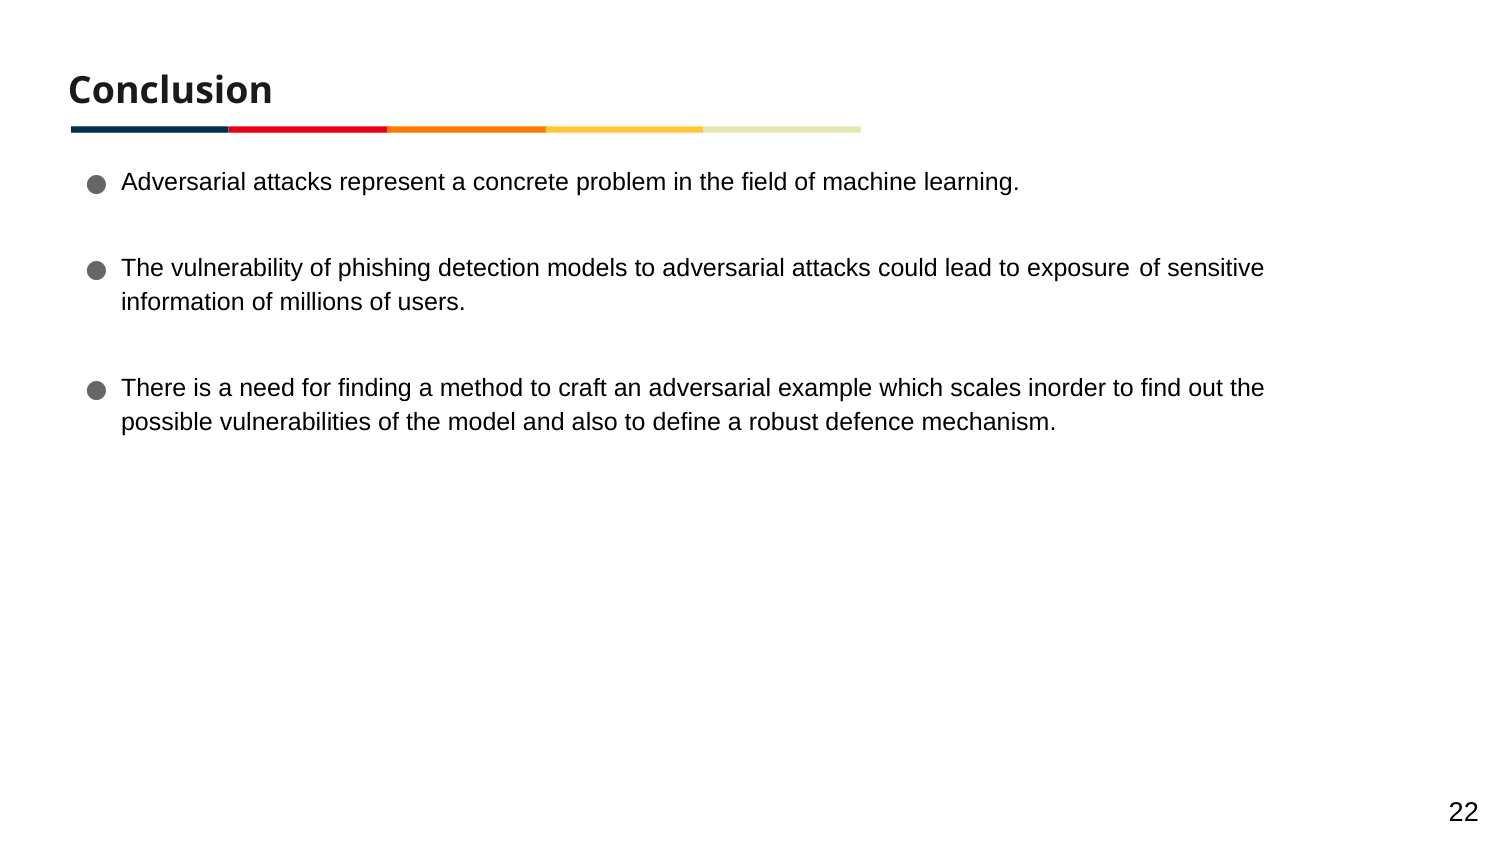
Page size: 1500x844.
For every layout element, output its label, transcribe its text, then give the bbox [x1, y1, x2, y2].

slide_number <number> [1403, 779, 1494, 844]
text_box Conclusion [53, 59, 1199, 158]
picture [70, 122, 874, 135]
text_box Adversarial attacks represent a concrete problem in the field of machine learning. The vulnerability of phishing detection models to adversarial attacks could lead to exposure of sensitive information of millions of users. There is a need for finding a method to craft an adversarial example which scales inorder to find out the possible vulnerabilities of the model and also to define a robust defence mechanism. [70, 153, 1323, 337]
